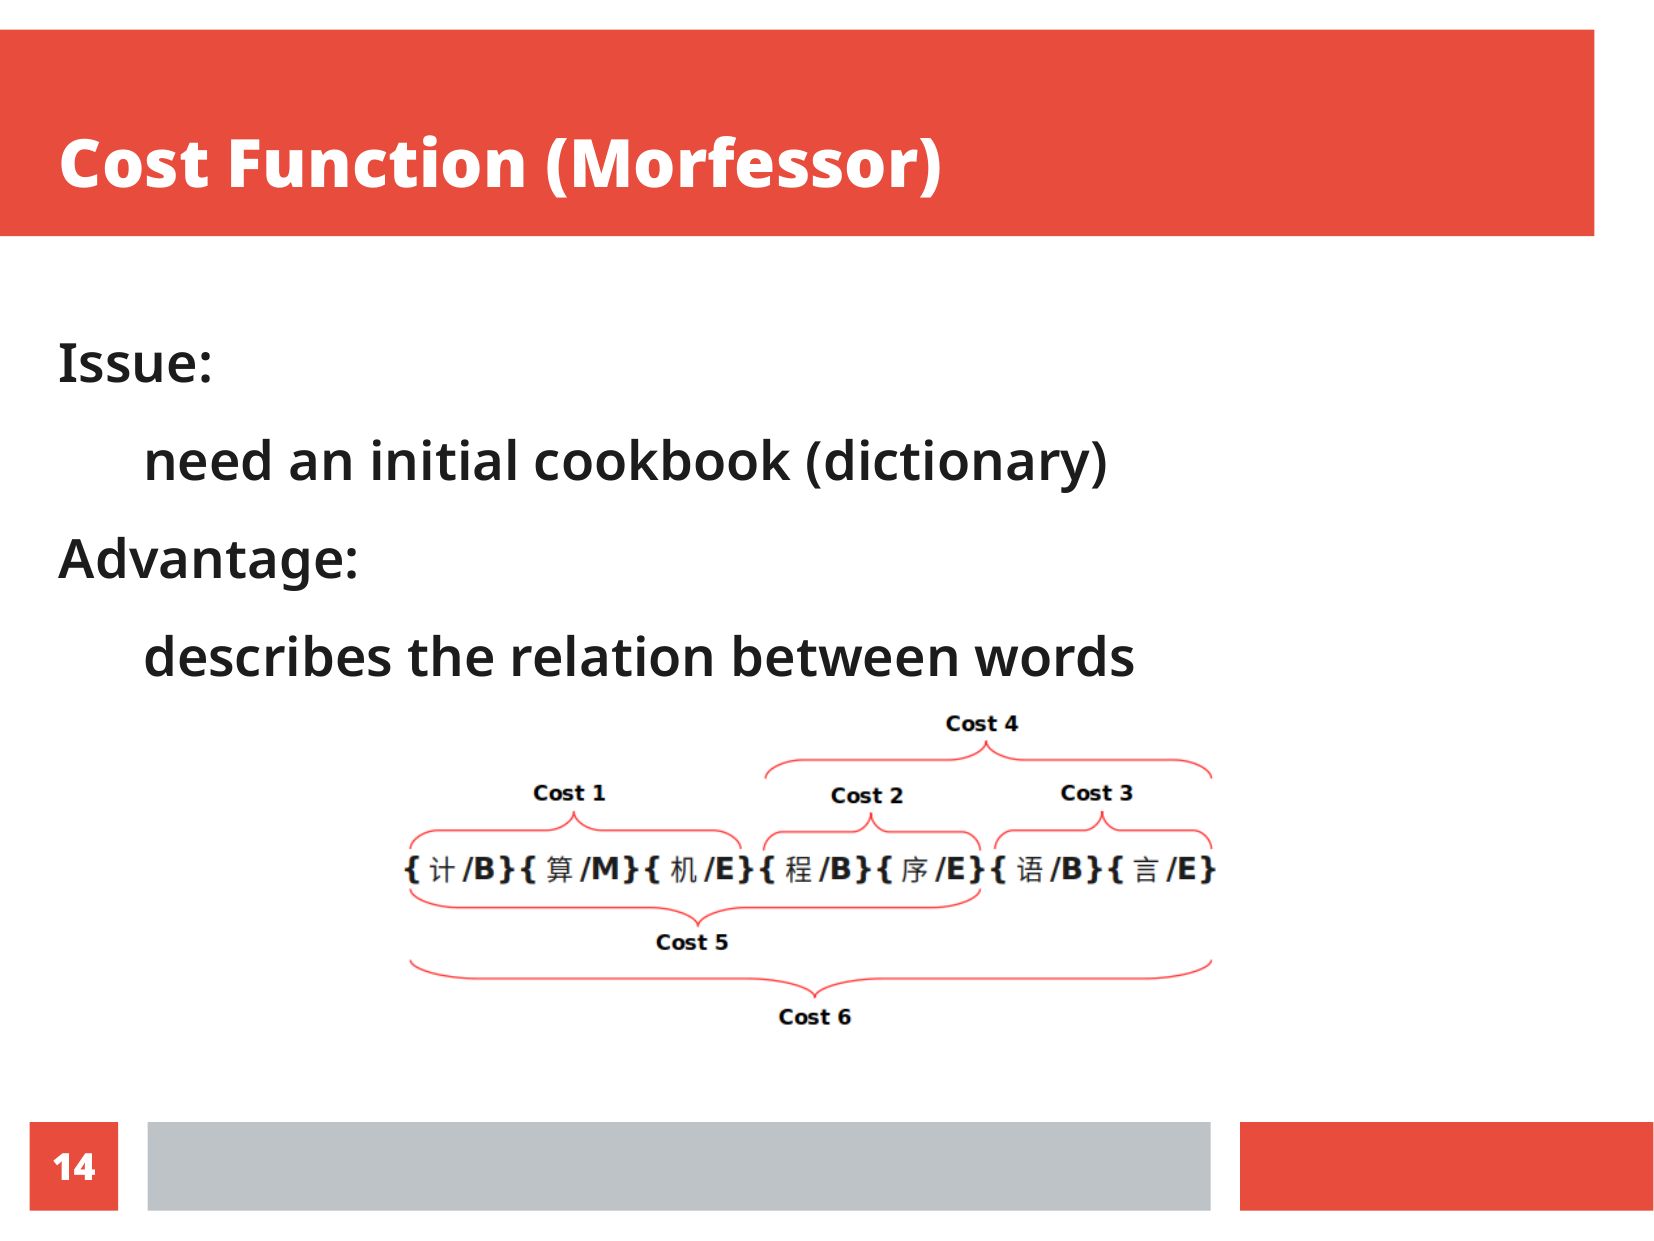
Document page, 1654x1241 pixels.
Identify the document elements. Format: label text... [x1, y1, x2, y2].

picture [396, 692, 1229, 1047]
list Issue: need an initial cookbook (dictionary) Advantage: describes the relation between words [59, 324, 1565, 1093]
title Cost Function (Morfessor) [59, 59, 1595, 207]
